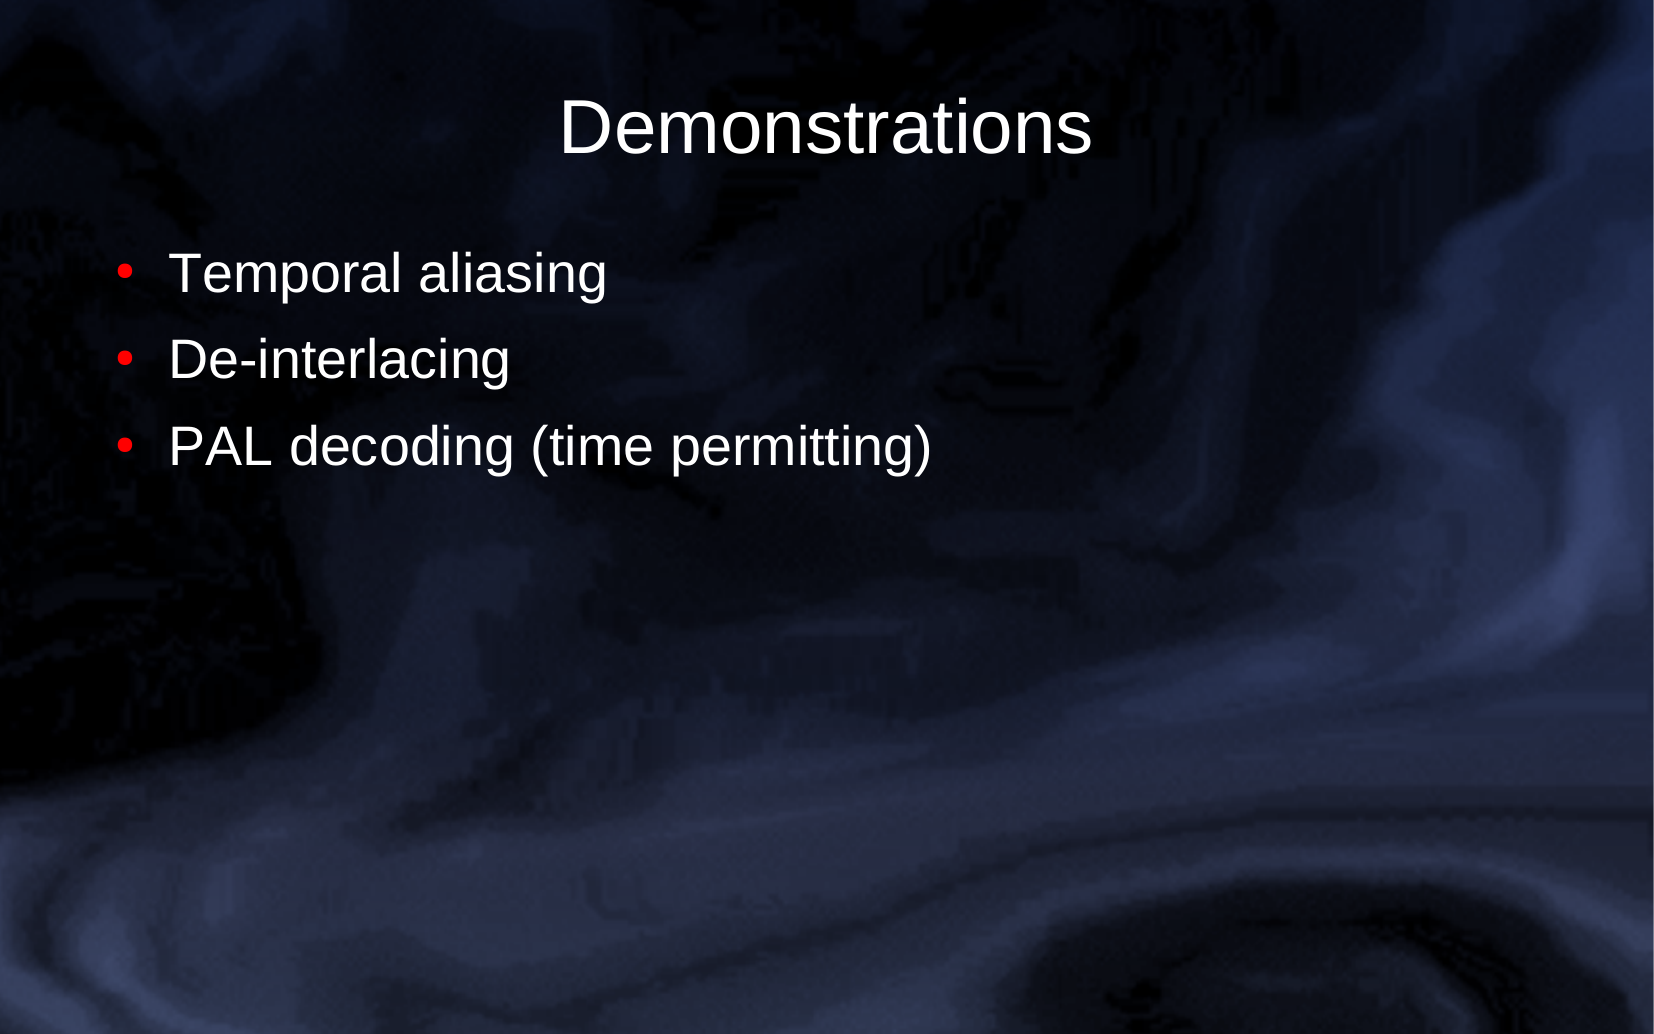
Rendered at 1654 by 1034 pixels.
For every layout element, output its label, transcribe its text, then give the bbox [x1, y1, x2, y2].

list Temporal aliasing De-interlacing PAL decoding (time permitting) [82, 241, 1571, 842]
title Demonstrations [82, 41, 1571, 214]
picture [0, 0, 1654, 1034]
